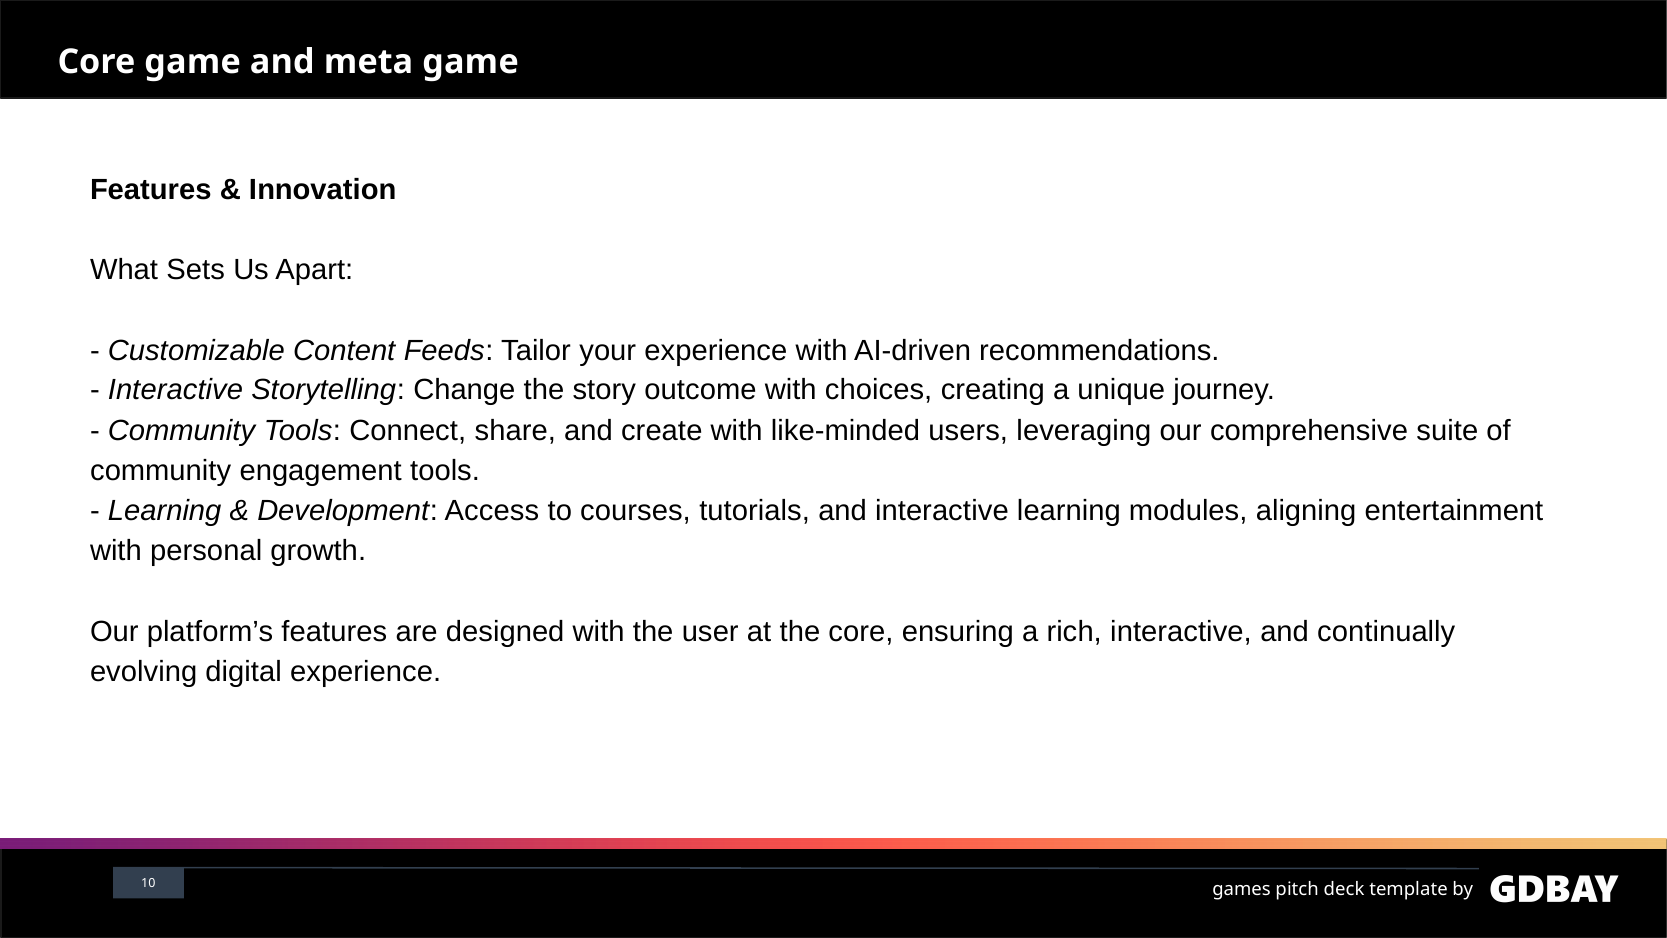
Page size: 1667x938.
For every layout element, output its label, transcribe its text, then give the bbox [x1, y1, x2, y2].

title Core game and meta game [42, 25, 1480, 88]
slide_number <number> [111, 867, 185, 900]
picture [1479, 863, 1630, 914]
text_box Features & Innovation What Sets Us Apart: - Customizable Content Feeds: Tailor your experience with AI-driven recommendations. - Interactive Storytelling: Change the story outcome with choices, creating a unique journey. - Community Tools: Connect, share, and create with like-minded users, leveraging our comprehensive suite of community engagement tools. - Learning & Development: Access to courses, tutorials, and interactive learning modules, aligning entertainment with personal growth. Our platform’s features are designed with the user at the core, ensuring a rich, interactive, and continually evolving digital experience. [75, 149, 1576, 703]
picture [0, 838, 1667, 849]
